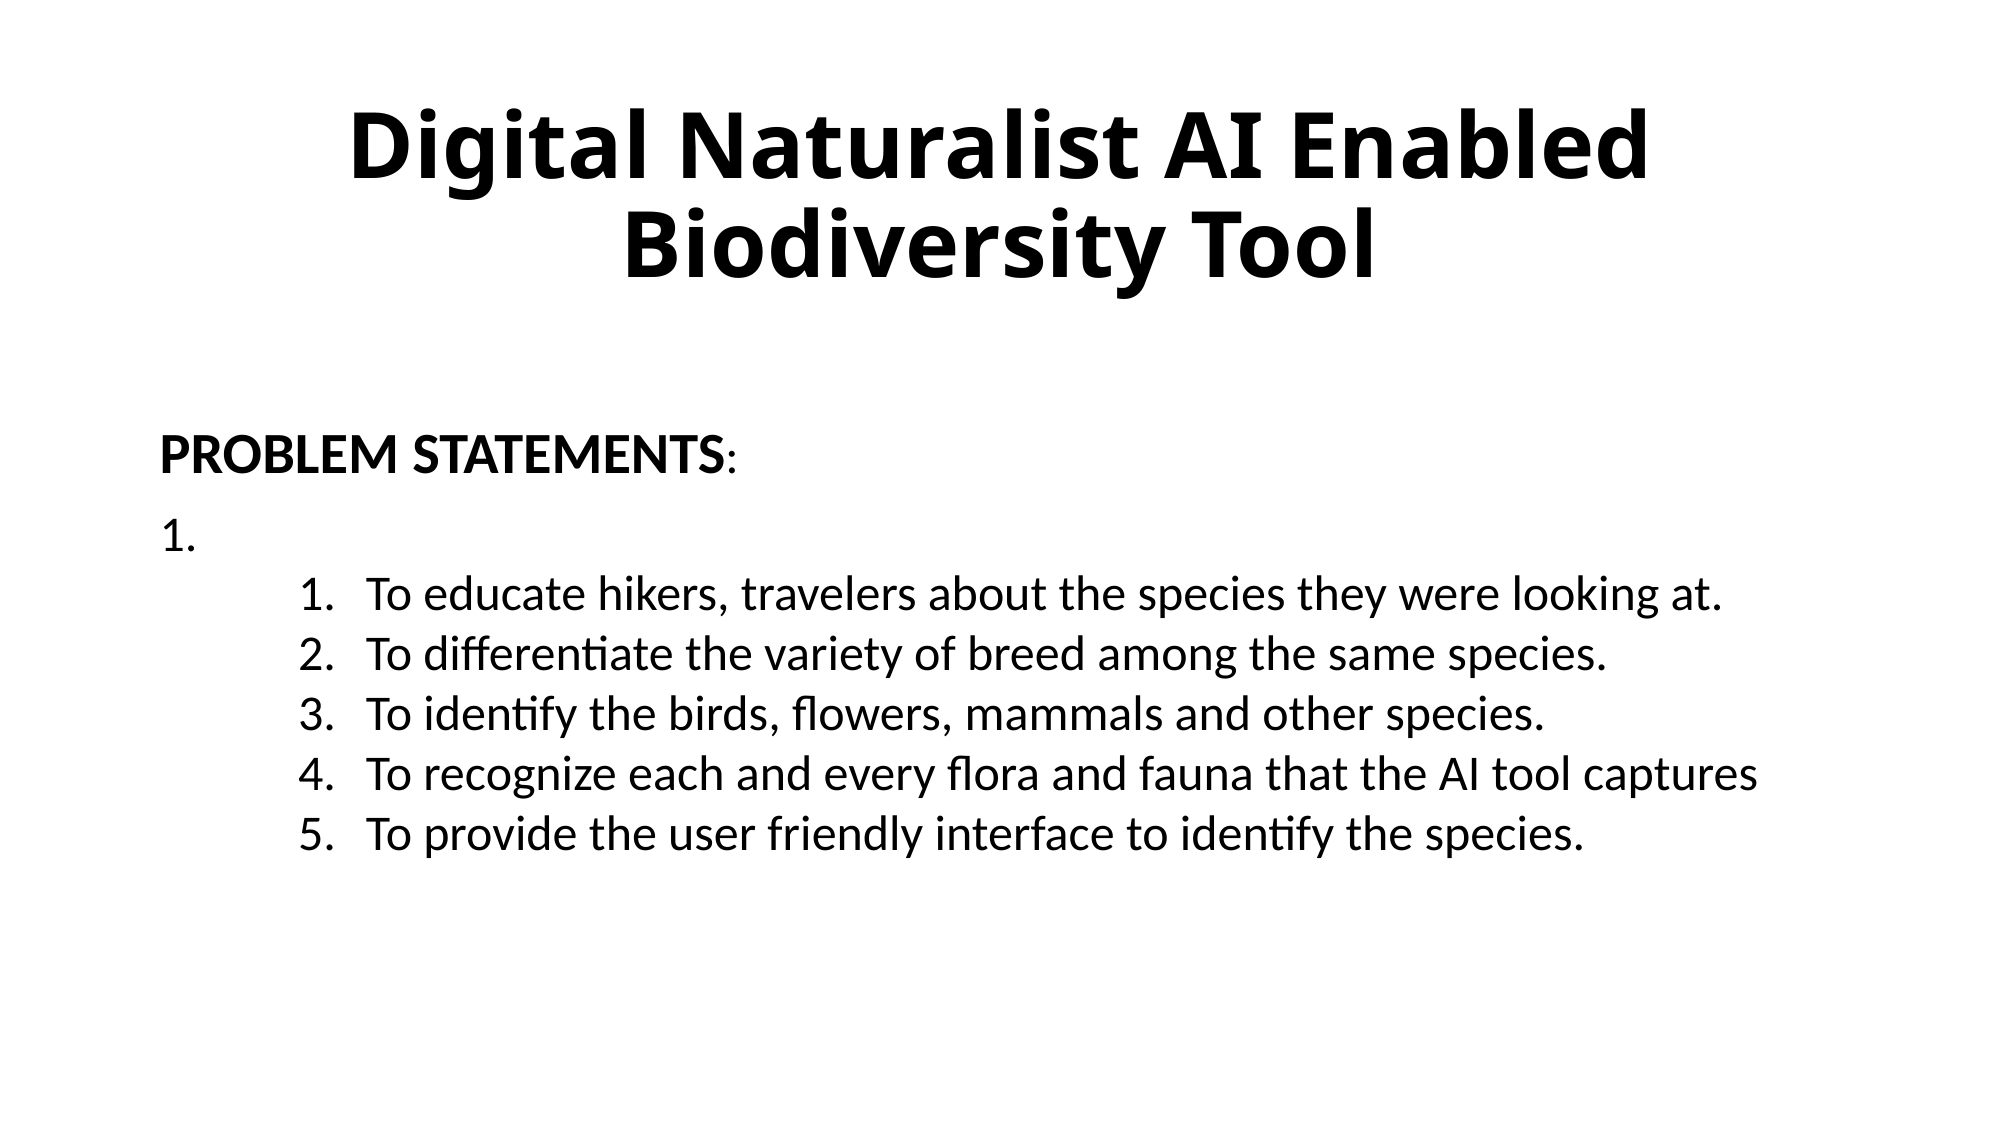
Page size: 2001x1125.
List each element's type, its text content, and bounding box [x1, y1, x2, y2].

text_box To educate hikers, travelers about the species they were looking at. To differentiate the variety of breed among the same species. To identify the birds, flowers, mammals and other species. To recognize each and every flora and fauna that the AI tool captures To provide the user friendly interface to identify the species. [283, 552, 1792, 871]
title Digital Naturalist AI Enabled Biodiversity Tool [249, 0, 1750, 305]
subtitle PROBLEM STATEMENTS: [144, 416, 866, 553]
